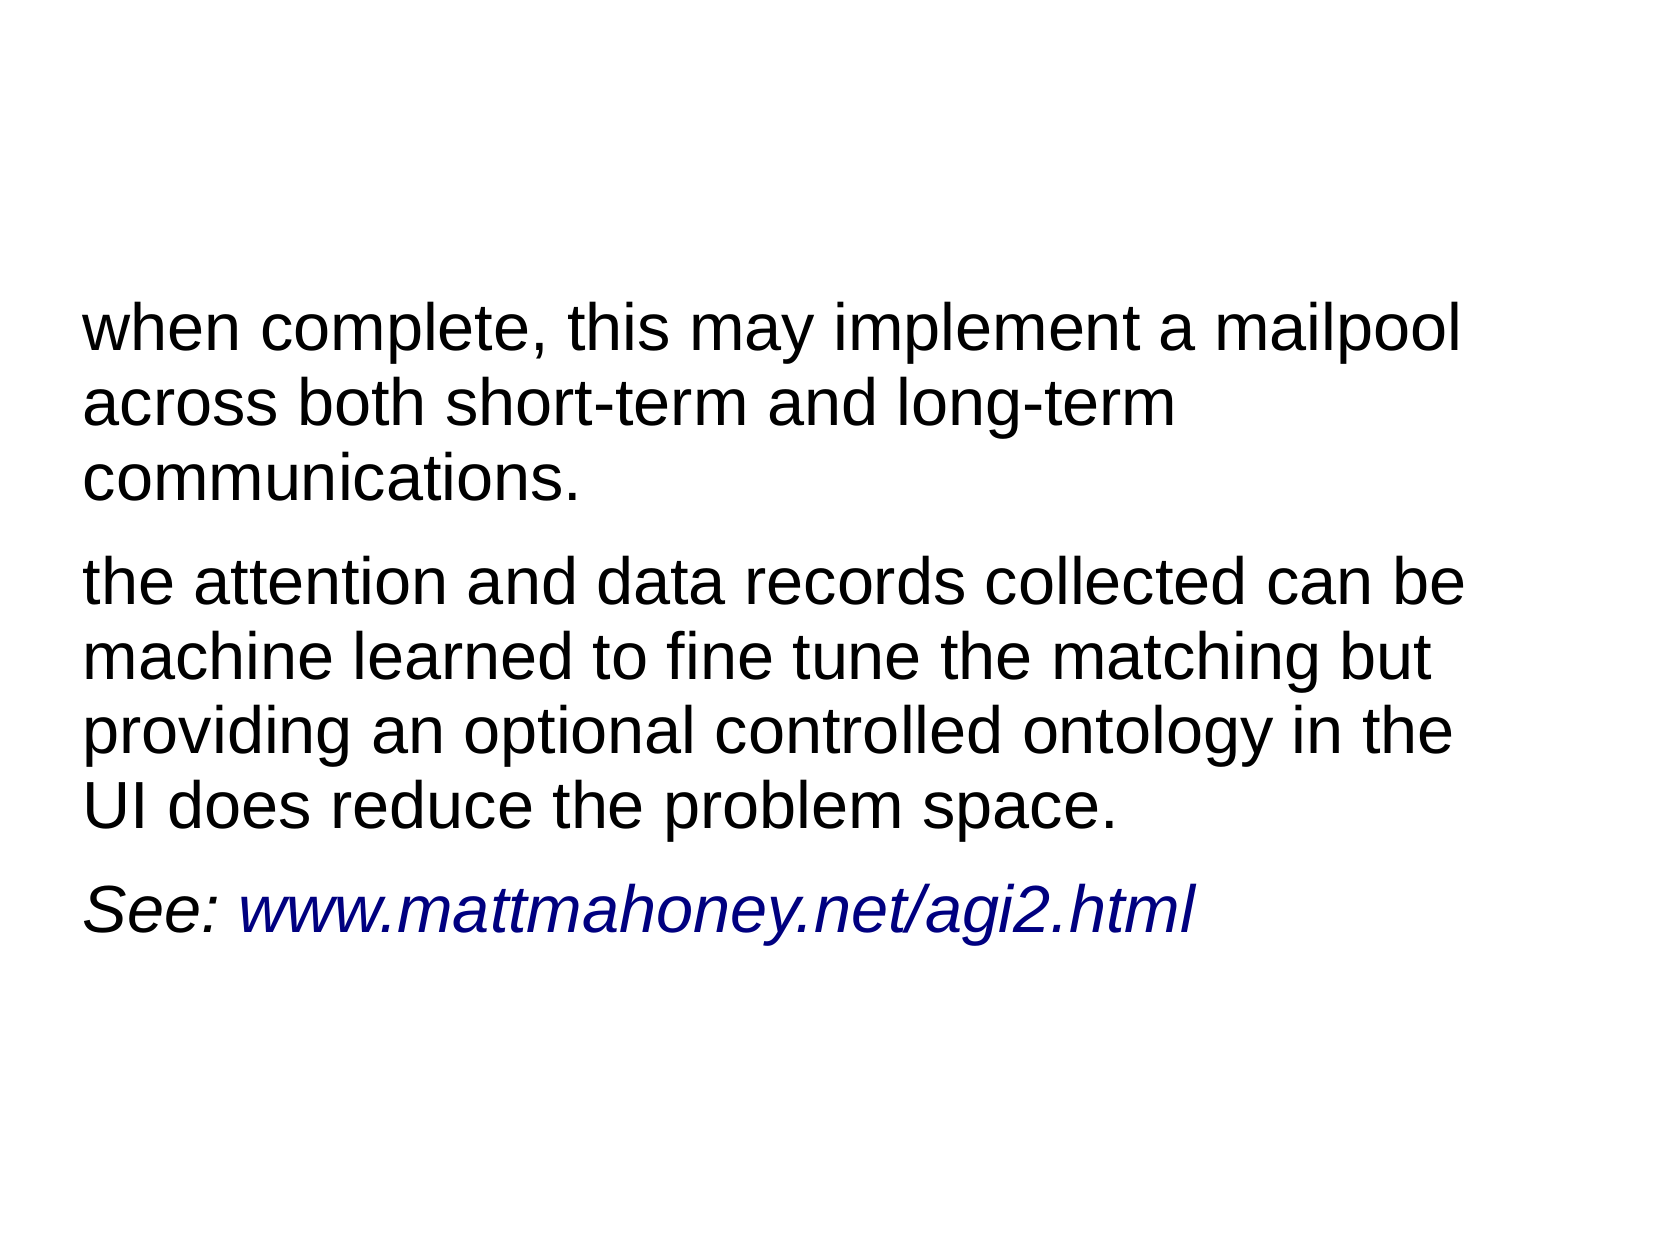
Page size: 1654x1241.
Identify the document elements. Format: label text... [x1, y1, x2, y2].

list when complete, this may implement a mailpool across both short-term and long-term communications. the attention and data records collected can be machine learned to fine tune the matching but providing an optional controlled ontology in the UI does reduce the problem space. See: www.mattmahoney.net/agi2.html [82, 290, 1538, 1010]
